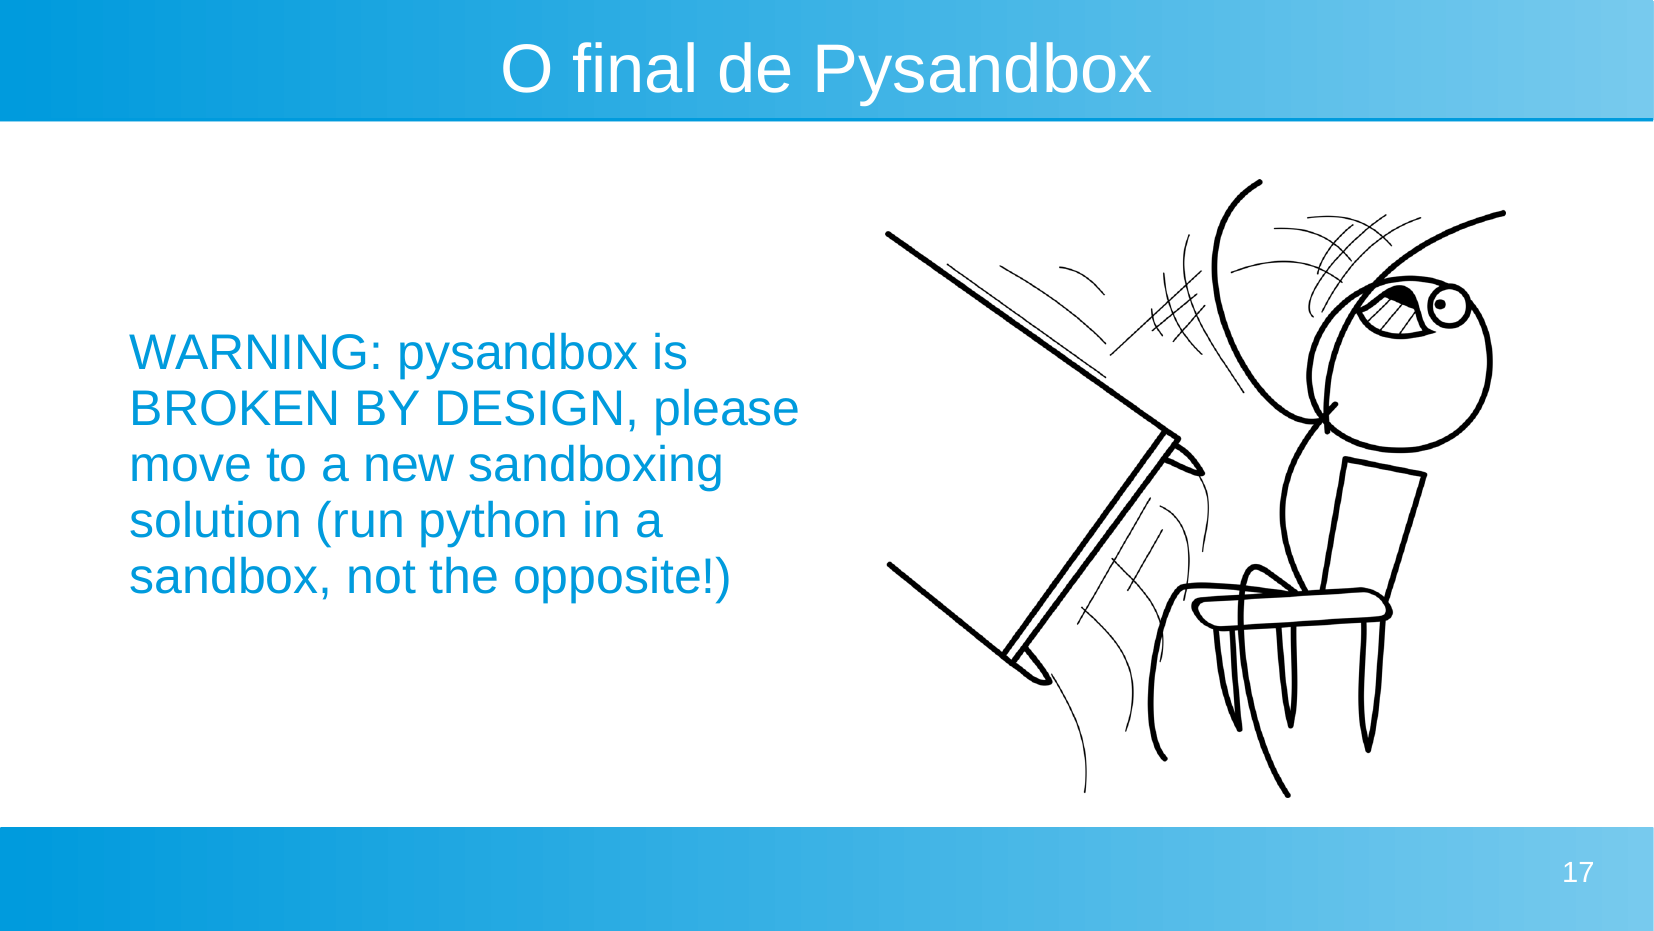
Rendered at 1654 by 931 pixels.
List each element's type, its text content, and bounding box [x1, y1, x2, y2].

list WARNING: pysandbox is BROKEN BY DESIGN, please move to a new sandboxing solution (run python in a sandbox, not the opposite!) [59, 324, 827, 621]
picture [885, 179, 1506, 798]
title O final de Pysandbox [59, 29, 1595, 108]
